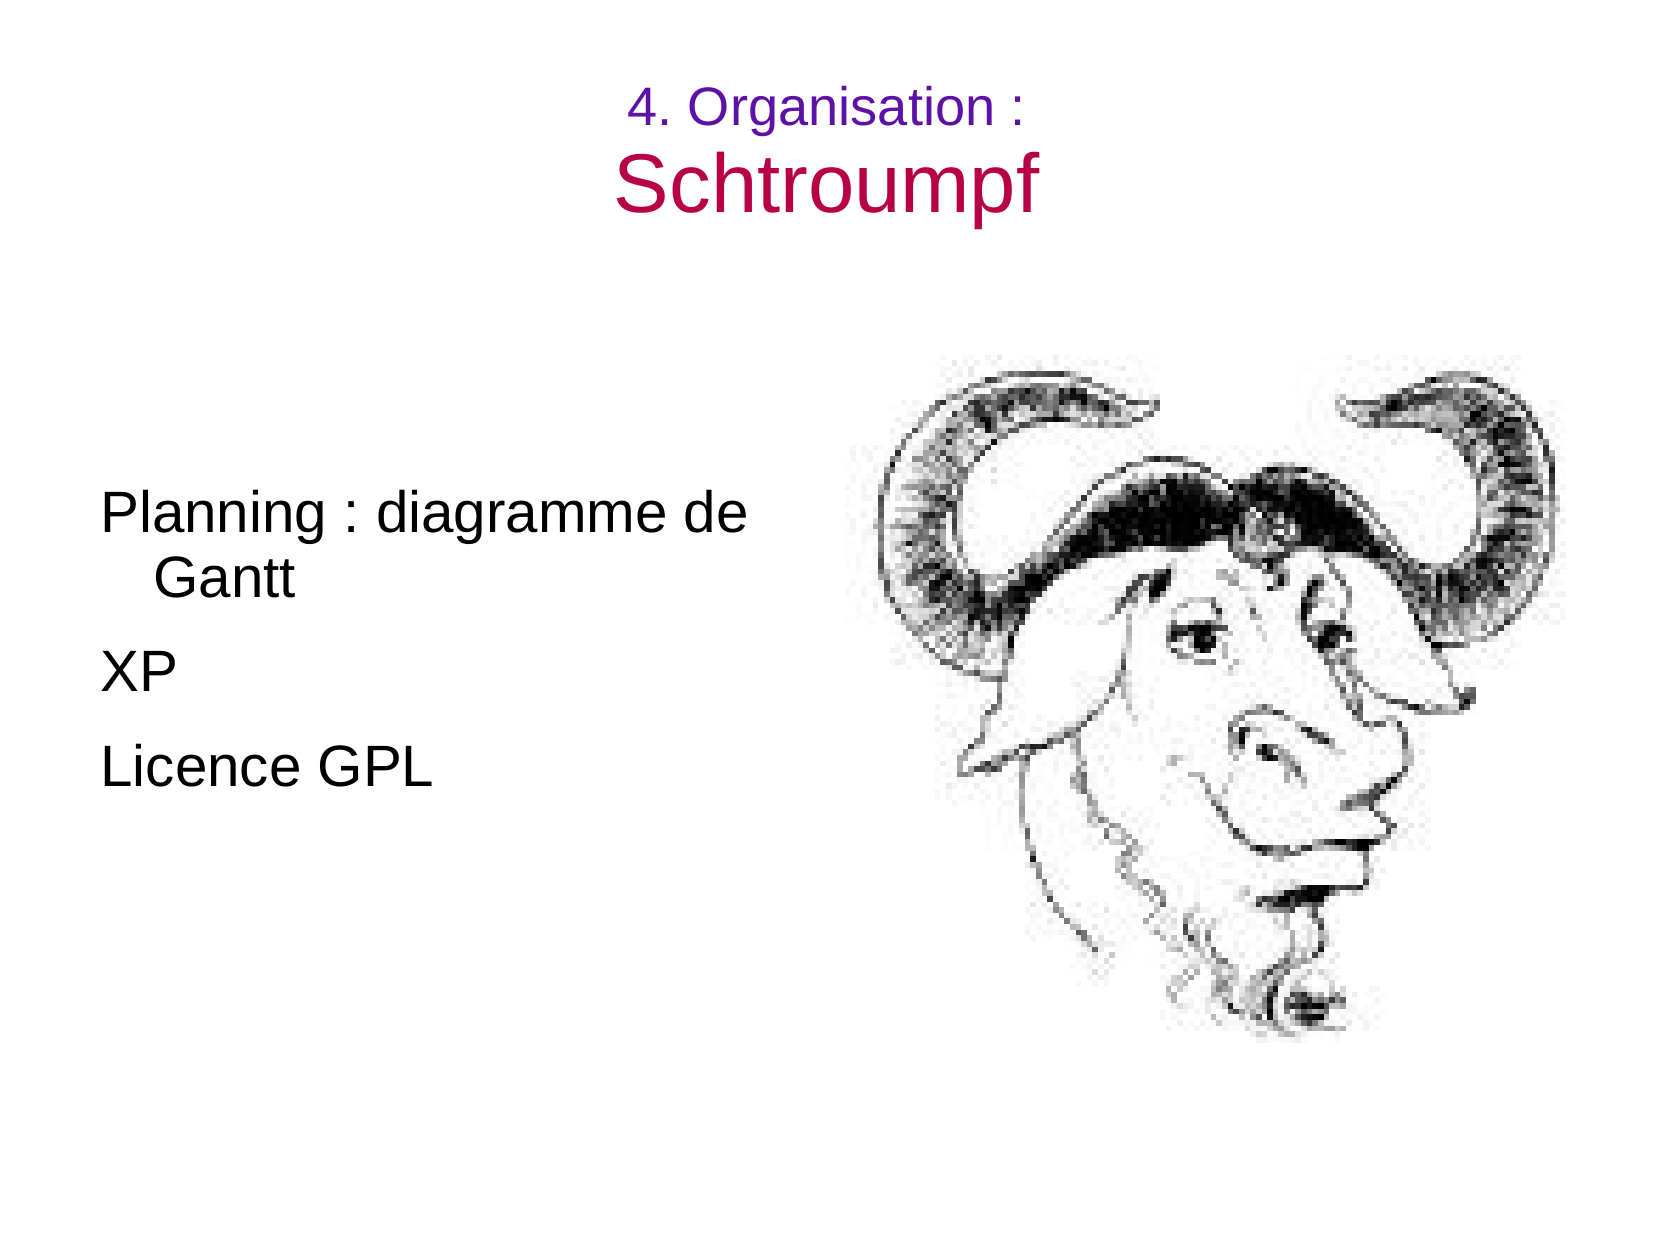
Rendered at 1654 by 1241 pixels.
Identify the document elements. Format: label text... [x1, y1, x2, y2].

picture [845, 355, 1572, 1043]
list Planning : diagramme de Gantt XP Licence GPL [82, 290, 809, 1109]
title 4. Organisation : Schtroumpf [82, 49, 1571, 257]
